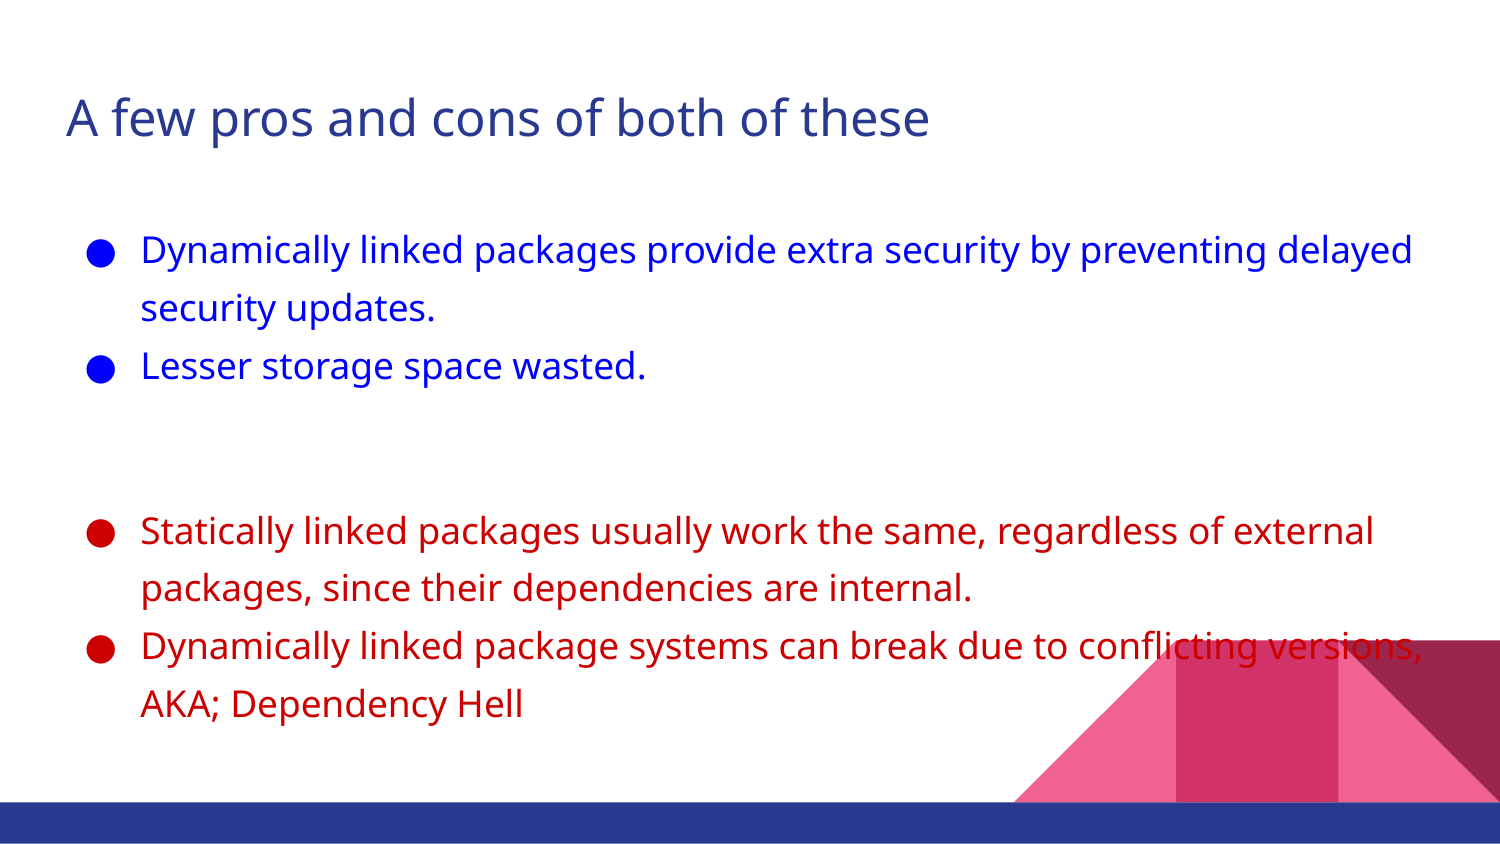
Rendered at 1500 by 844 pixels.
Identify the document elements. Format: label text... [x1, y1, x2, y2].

title A few pros and cons of both of these [51, 67, 1449, 167]
list Dynamically linked packages provide extra security by preventing delayed security updates. Lesser storage space wasted. Statically linked packages usually work the same, regardless of external packages, since their dependencies are internal. Dynamically linked package systems can break due to conflicting versions, AKA; Dependency Hell [51, 201, 1449, 750]
